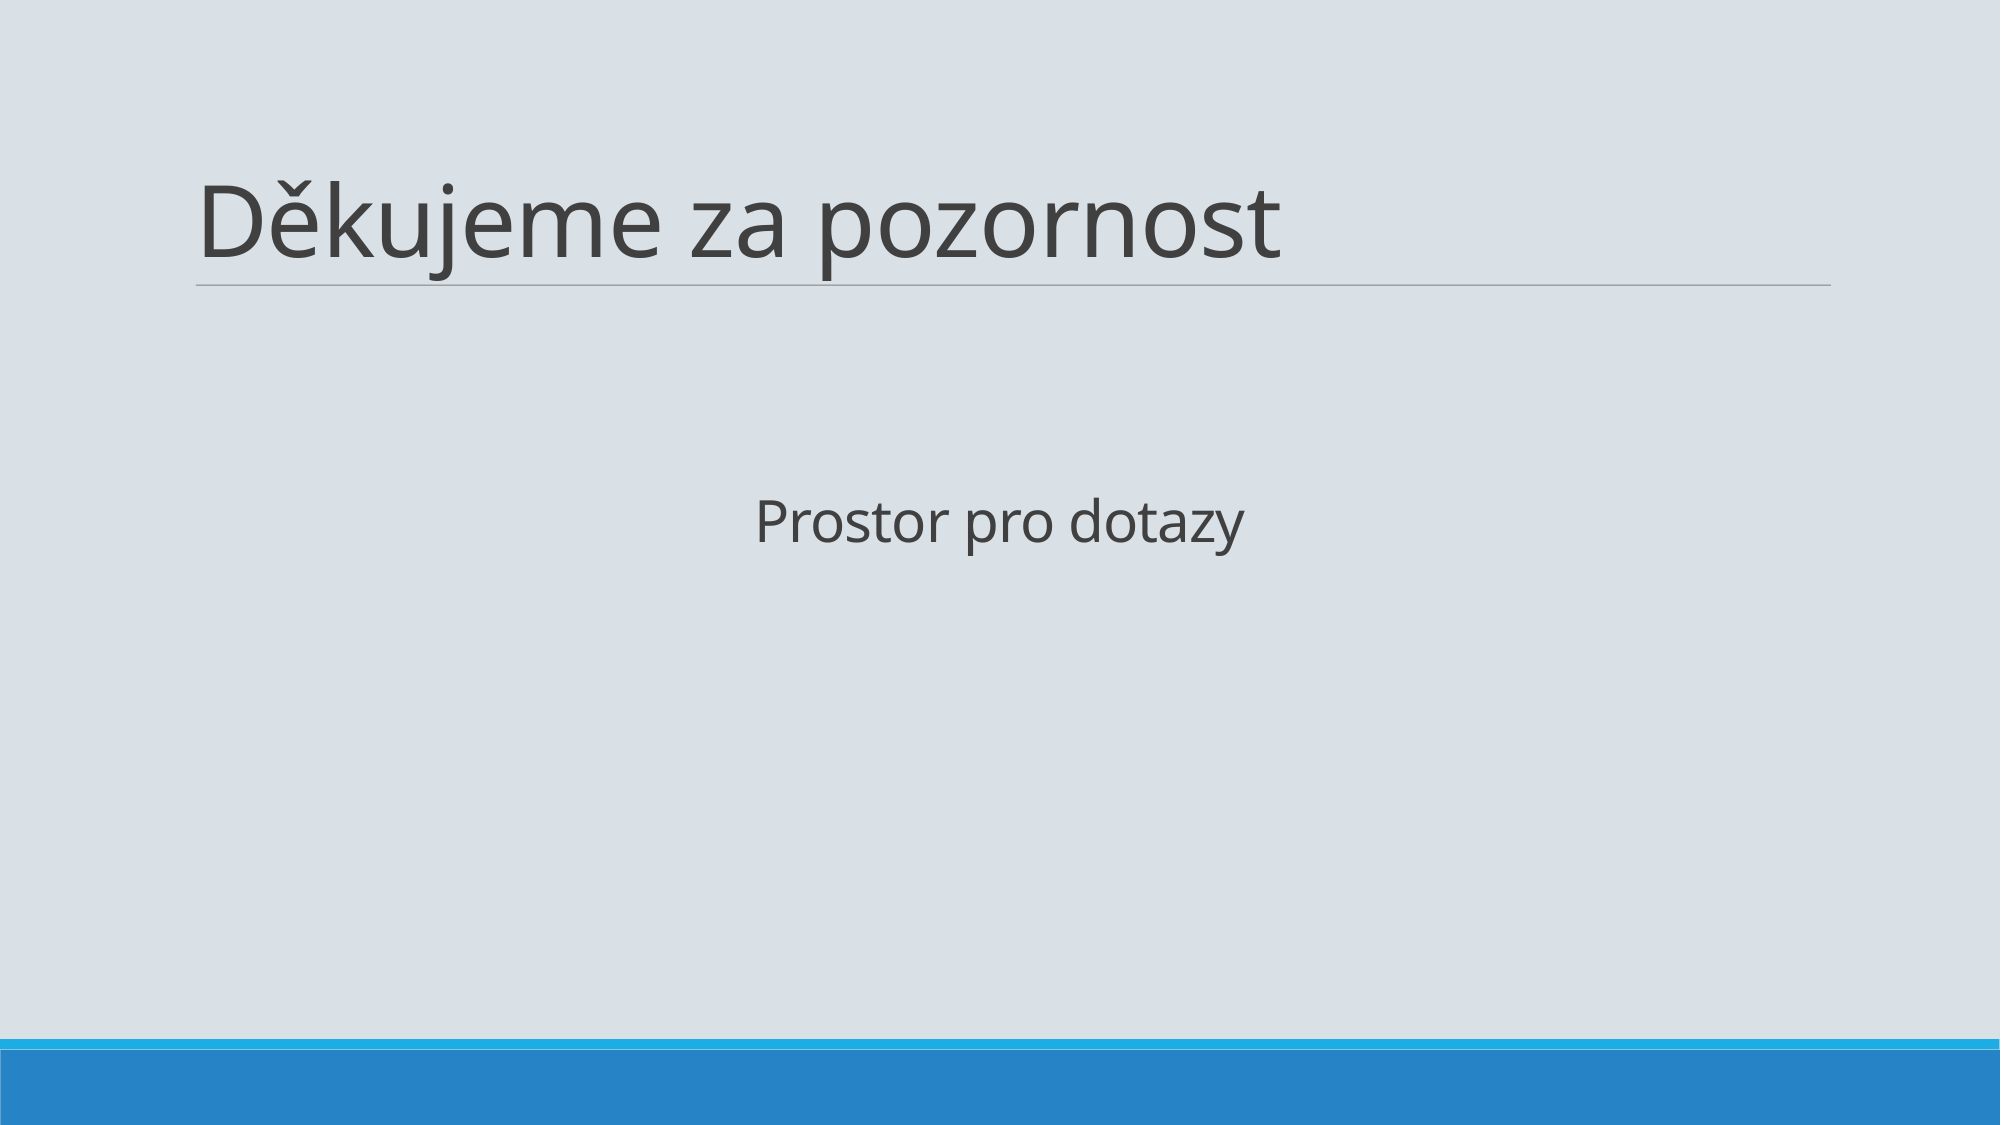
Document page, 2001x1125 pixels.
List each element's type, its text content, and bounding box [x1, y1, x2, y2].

title Děkujeme za pozornost [180, 47, 1831, 286]
title Prostor pro dotazy [174, 324, 1825, 563]
